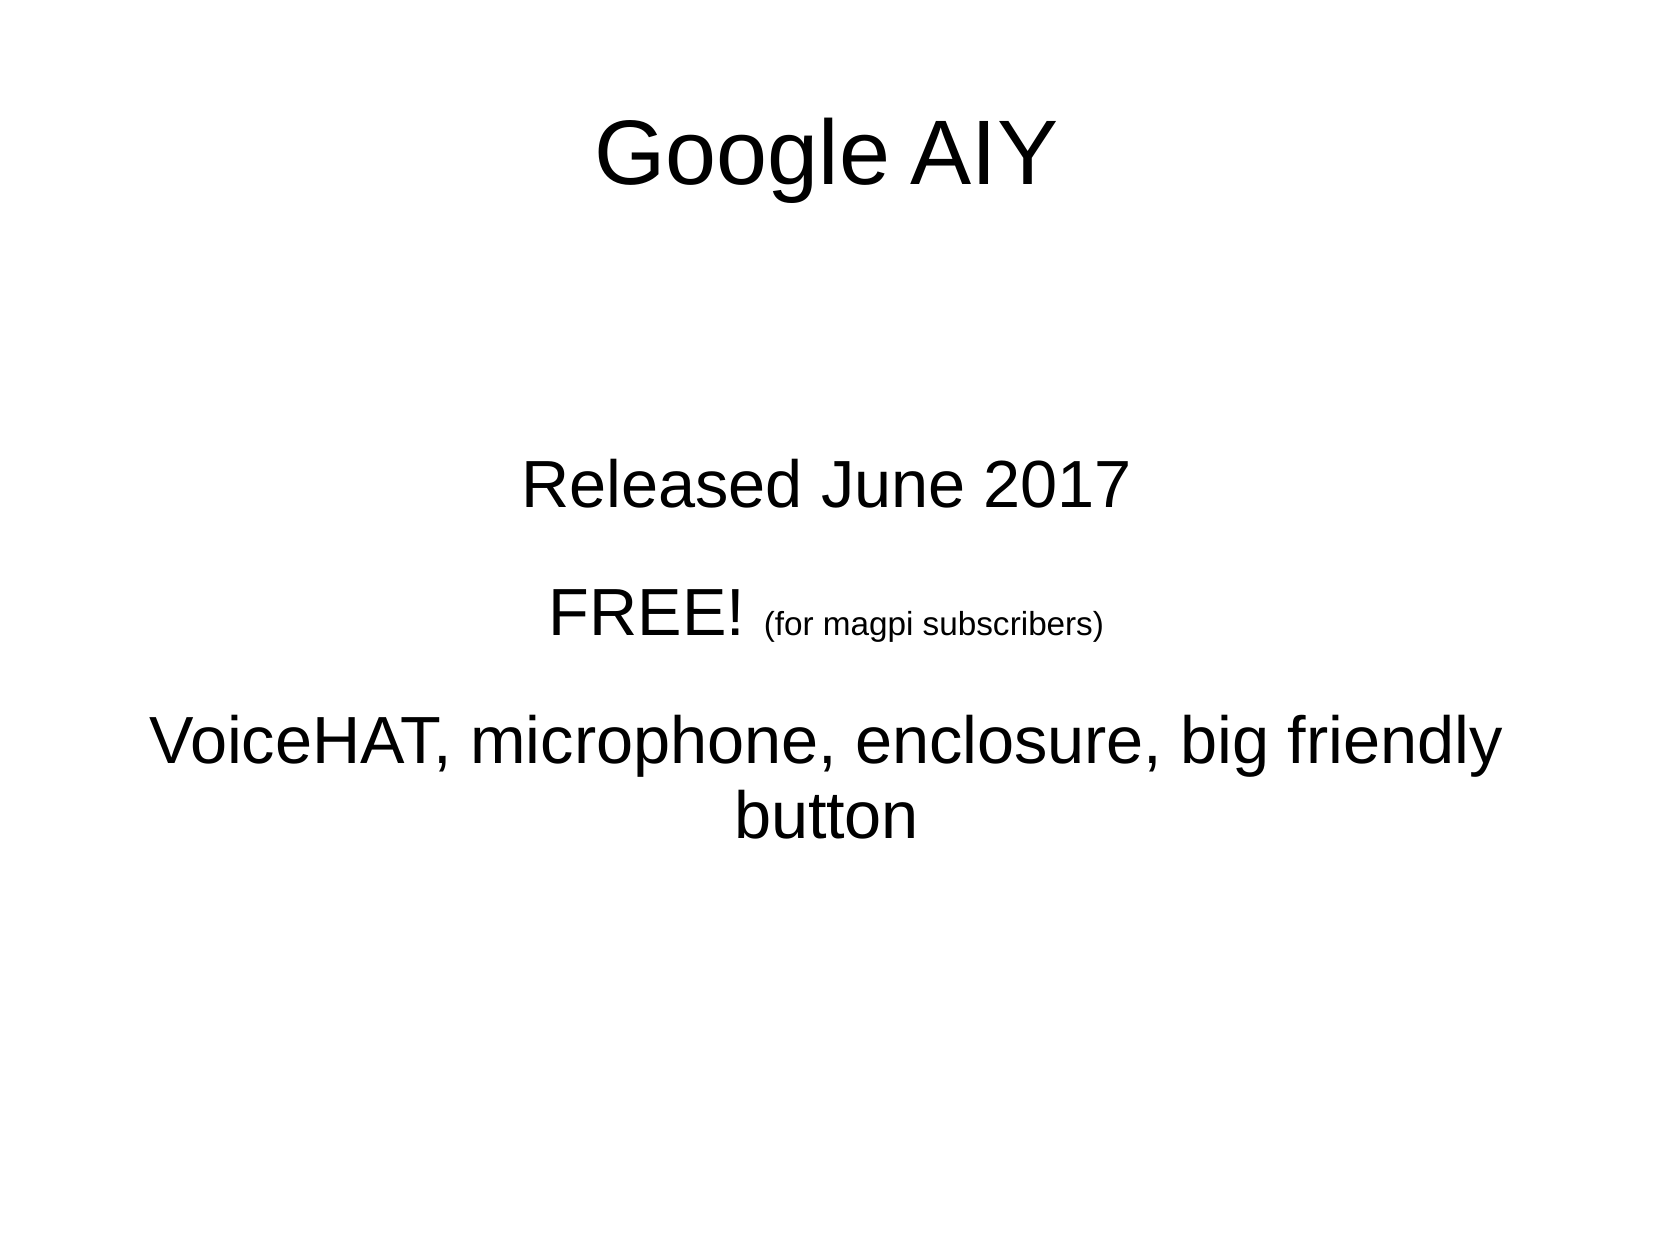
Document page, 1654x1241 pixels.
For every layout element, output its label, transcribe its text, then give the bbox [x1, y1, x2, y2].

subtitle Released June 2017 FREE! (for magpi subscribers) VoiceHAT, microphone, enclosure, big friendly button [82, 290, 1571, 1010]
title Google AIY [82, 49, 1571, 257]
